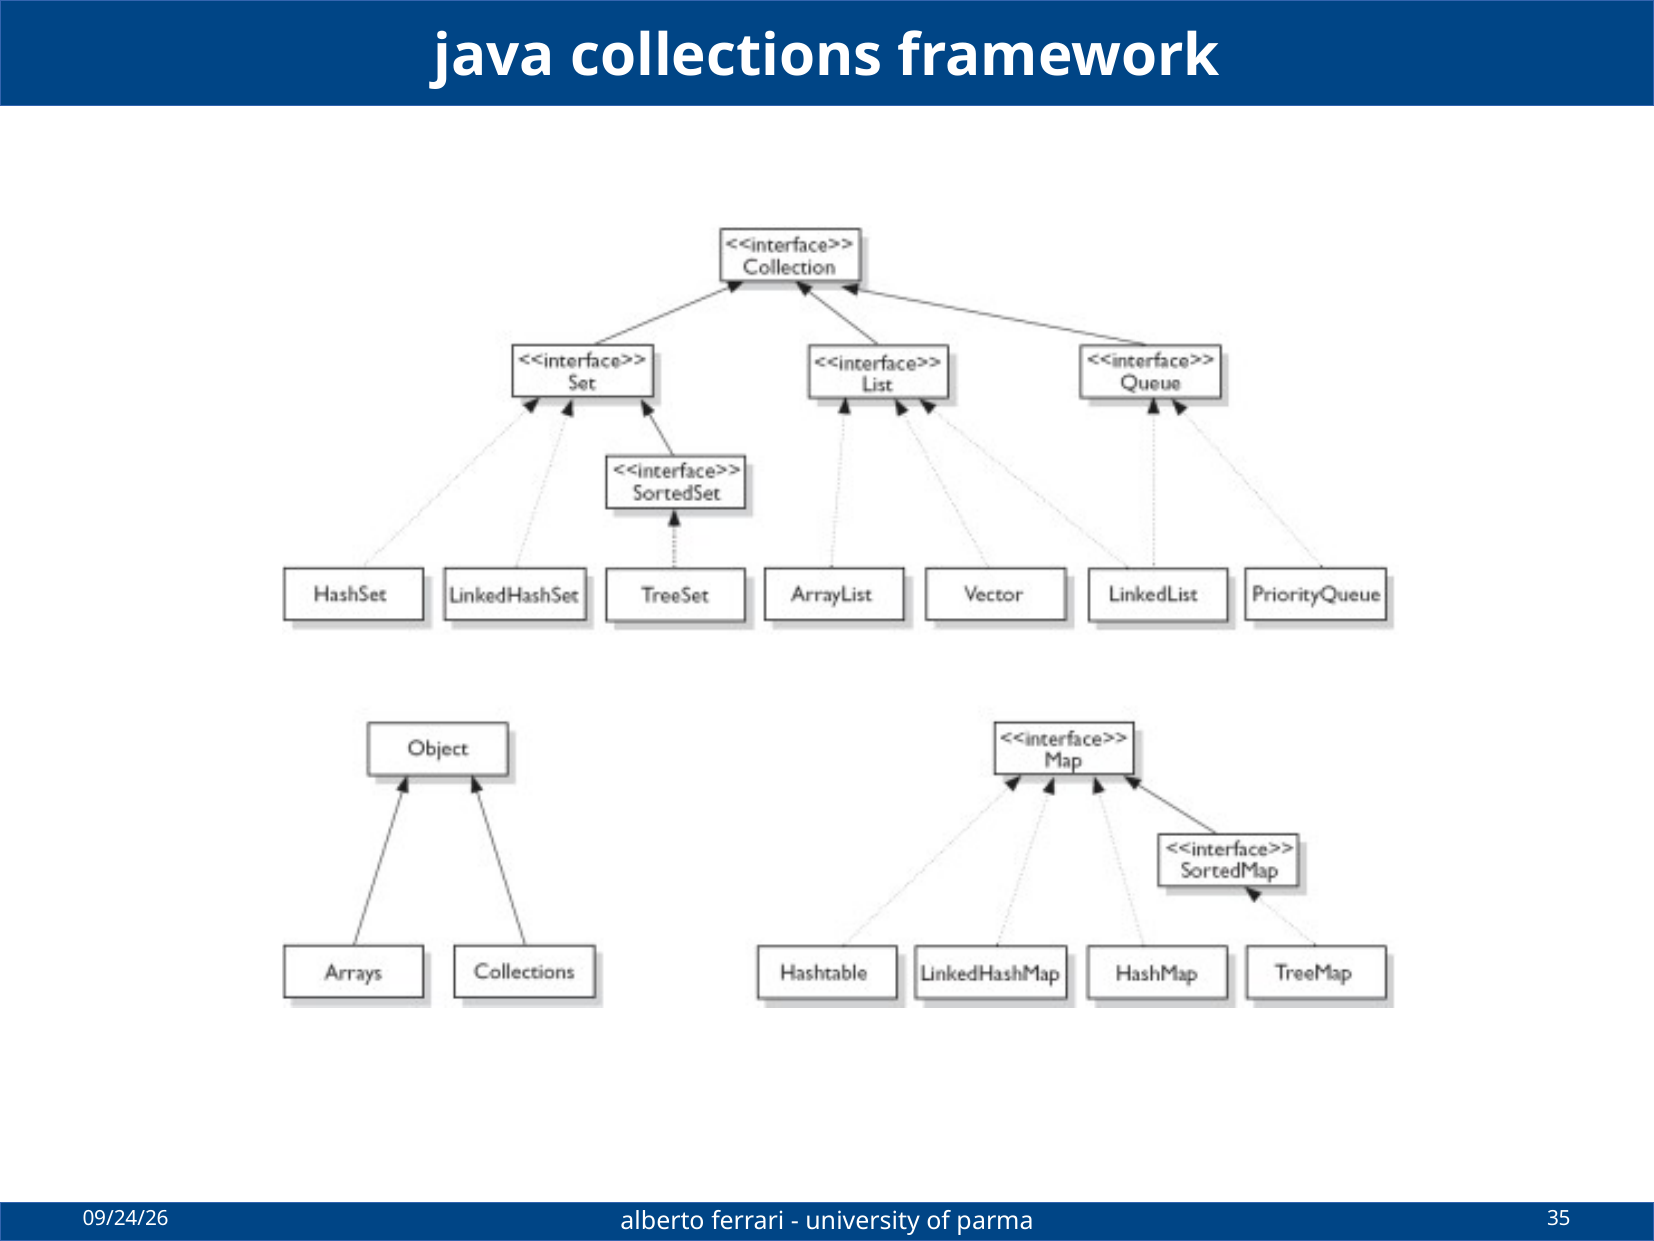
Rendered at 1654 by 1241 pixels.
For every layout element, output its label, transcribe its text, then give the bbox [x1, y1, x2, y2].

title java collections framework [0, 0, 1654, 106]
picture [282, 224, 1399, 1008]
